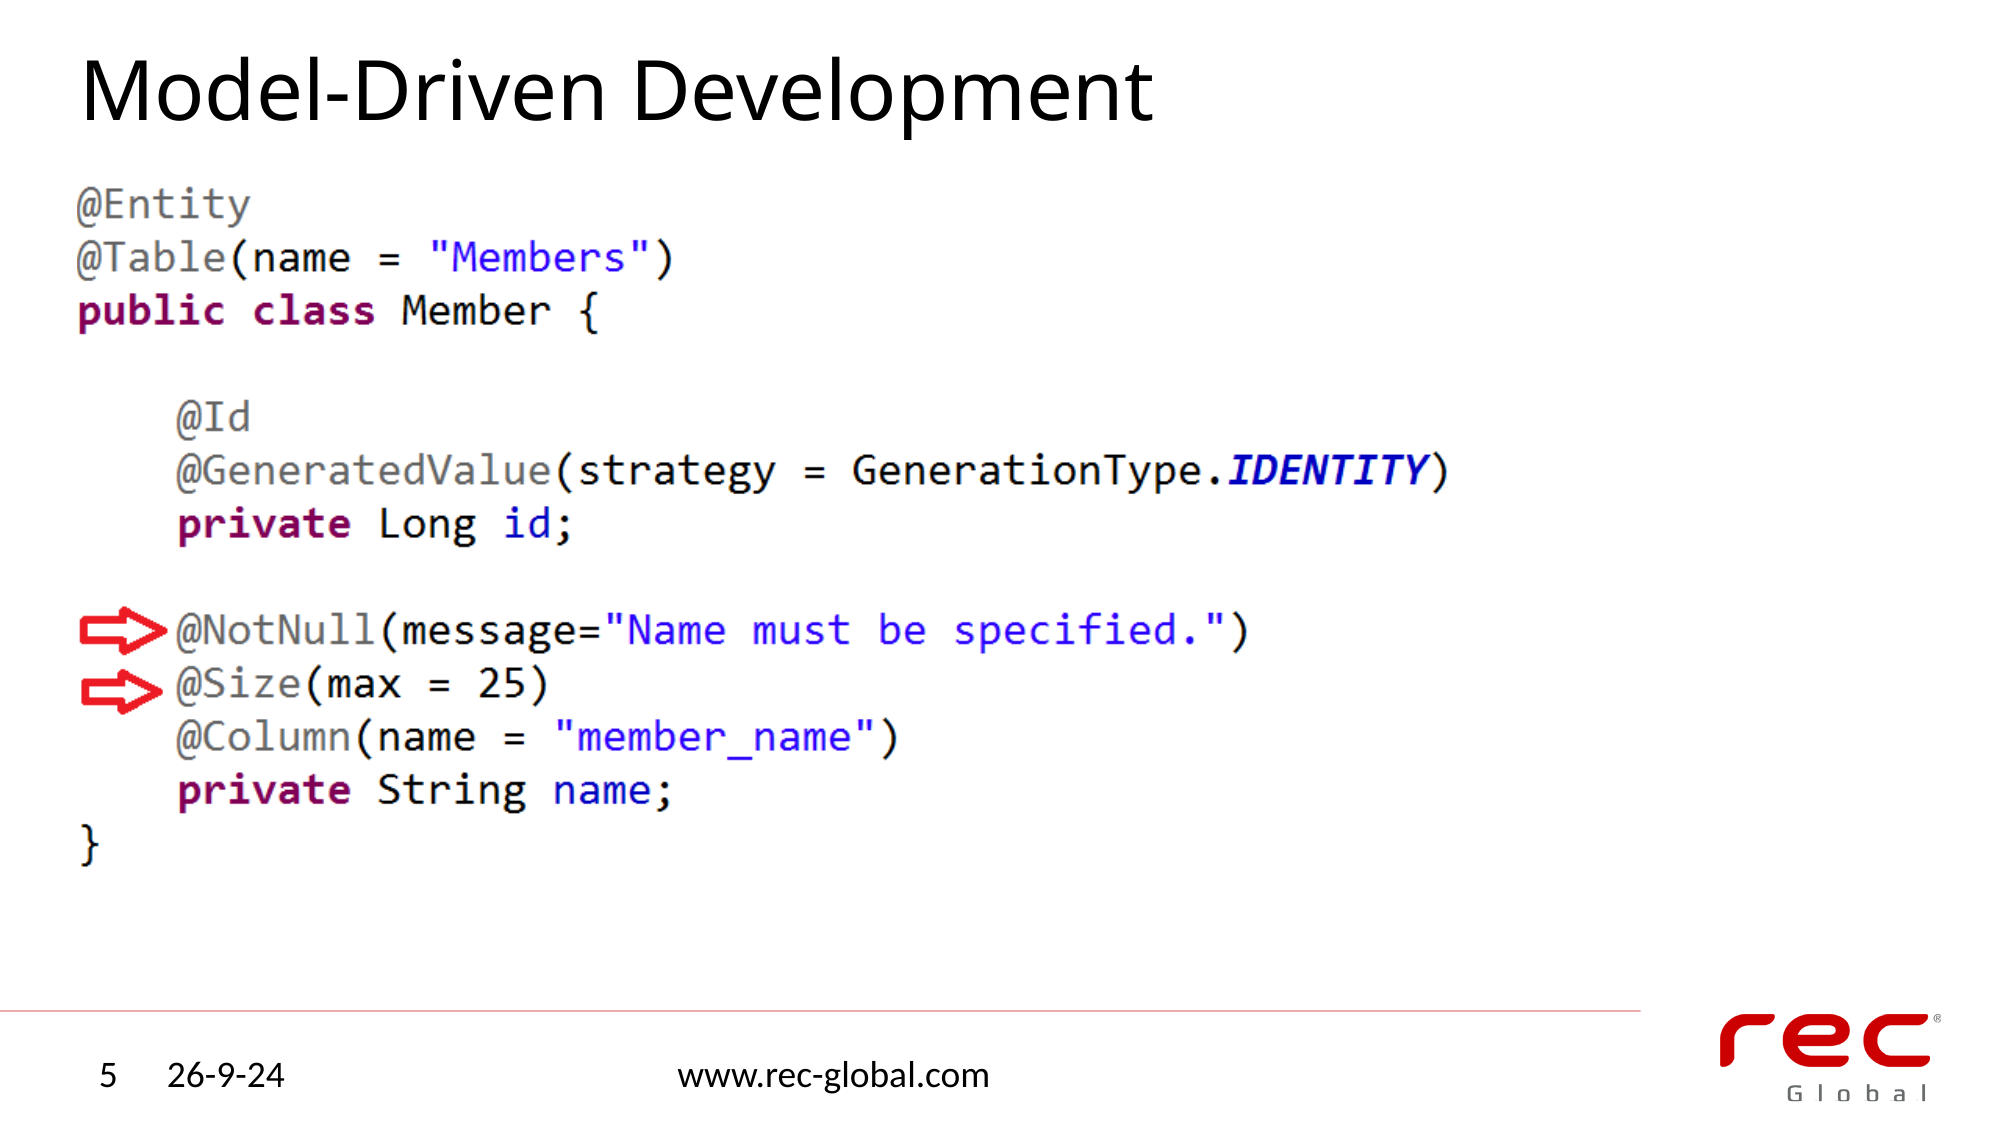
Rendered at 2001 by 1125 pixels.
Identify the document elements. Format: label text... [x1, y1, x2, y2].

picture [77, 184, 1456, 873]
picture [1720, 1014, 1941, 1102]
footer www.rec-global.com [662, 1042, 1338, 1103]
slide_number 15-11-25 [152, 1042, 327, 1103]
slide_number <numer> [64, 1042, 152, 1103]
title Model-Driven Development [64, 0, 1934, 188]
